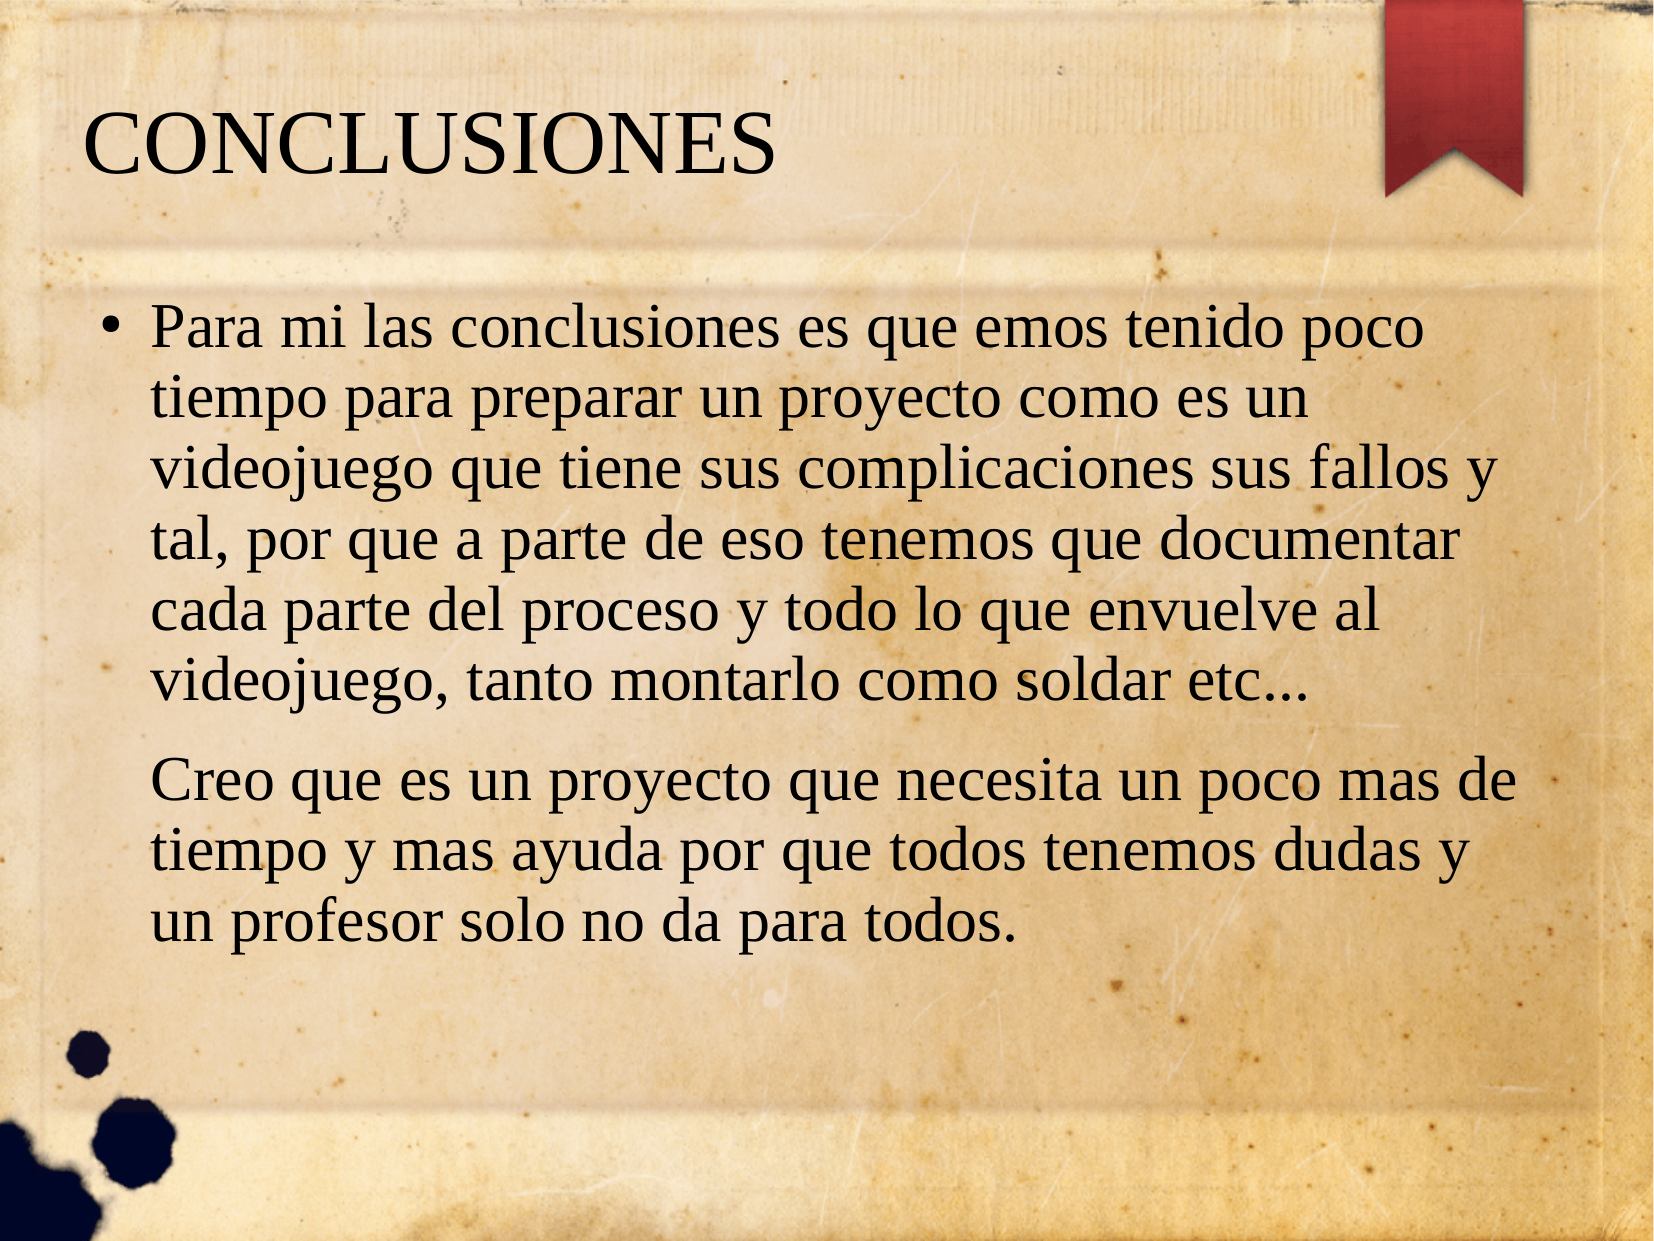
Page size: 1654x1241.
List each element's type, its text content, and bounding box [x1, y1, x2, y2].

list Para mi las conclusiones es que emos tenido poco tiempo para preparar un proyecto como es un videojuego que tiene sus complicaciones sus fallos y tal, por que a parte de eso tenemos que documentar cada parte del proceso y todo lo que envuelve al videojuego, tanto montarlo como soldar etc... Creo que es un proyecto que necesita un poco mas de tiempo y mas ayuda por que todos tenemos dudas y un profesor solo no da para todos. [82, 290, 1538, 1010]
title CONCLUSIONES [82, 49, 1347, 237]
picture [0, 0, 1654, 1241]
